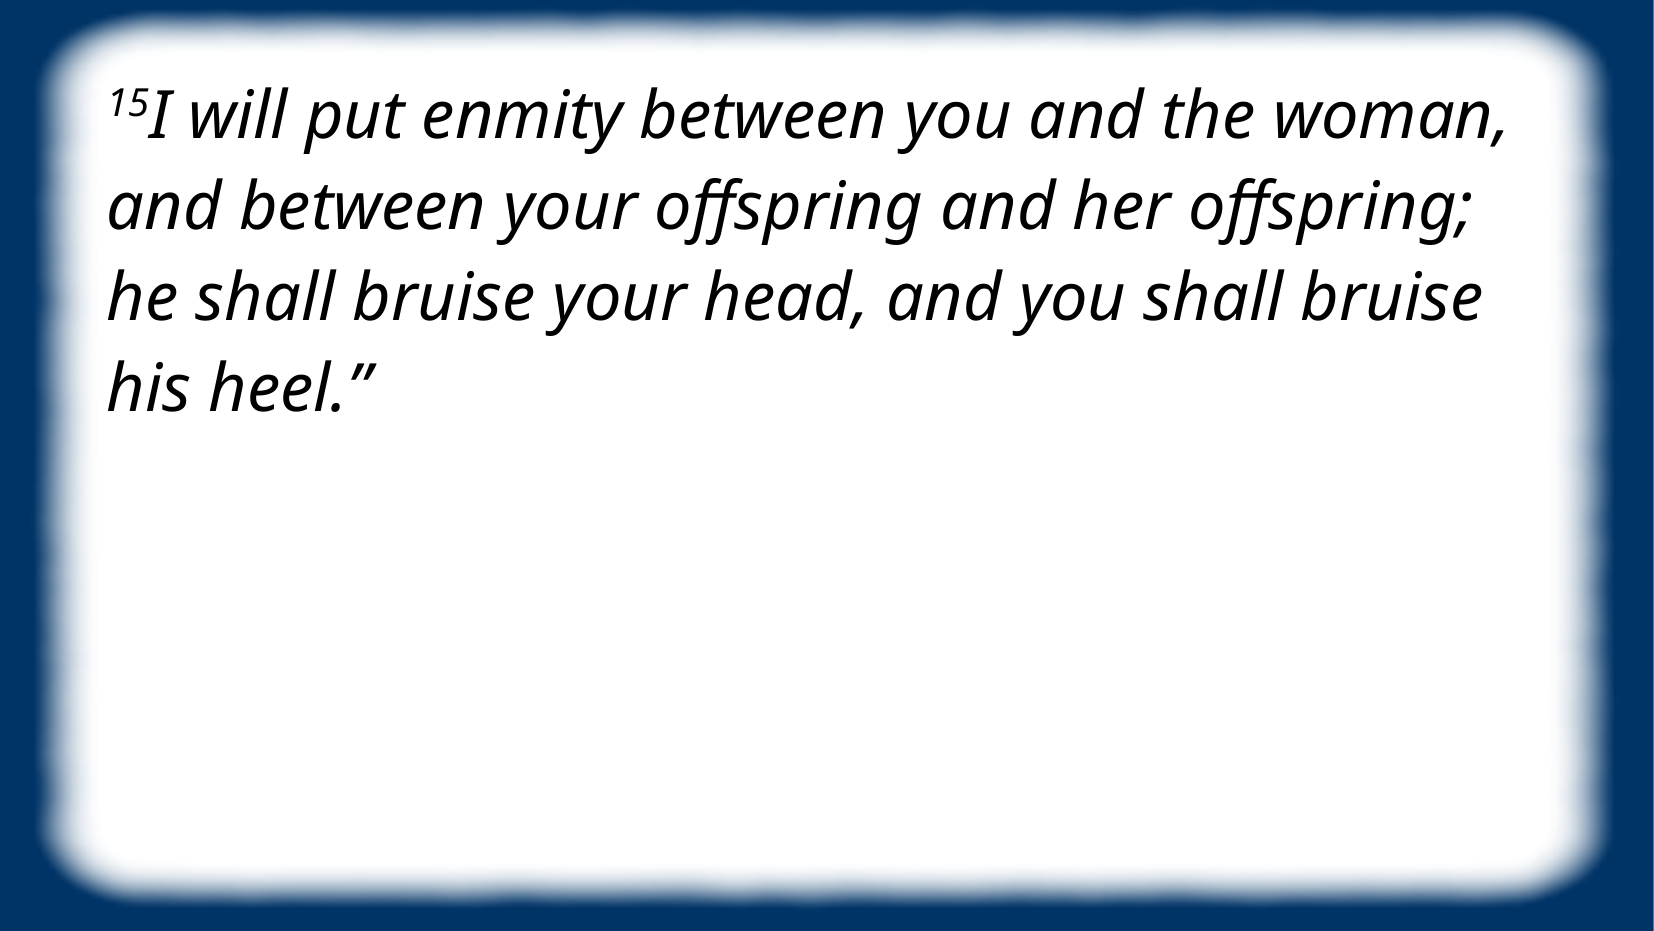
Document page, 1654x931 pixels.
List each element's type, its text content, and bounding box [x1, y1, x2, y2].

picture [0, 0, 1654, 931]
text_box 15I will put enmity between you and the woman, and between your offspring and her offspring; he shall bruise your head, and you shall bruise his heel.” [91, 60, 1561, 465]
